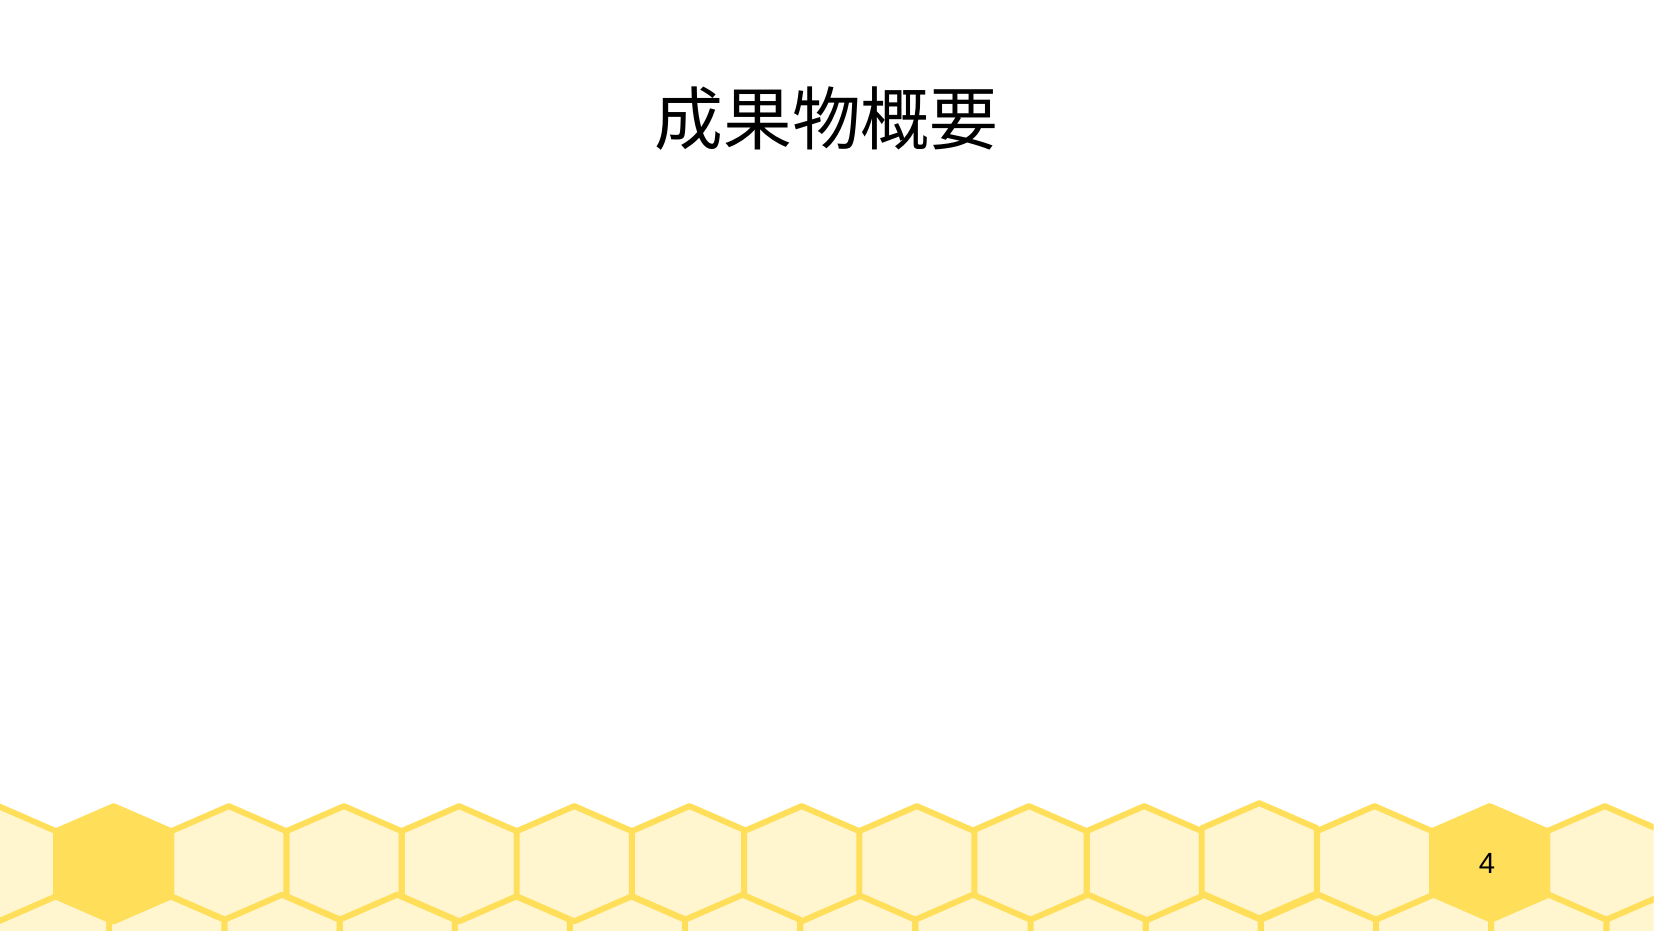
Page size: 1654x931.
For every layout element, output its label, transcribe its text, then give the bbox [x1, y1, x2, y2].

title 成果物概要 [82, 37, 1571, 193]
